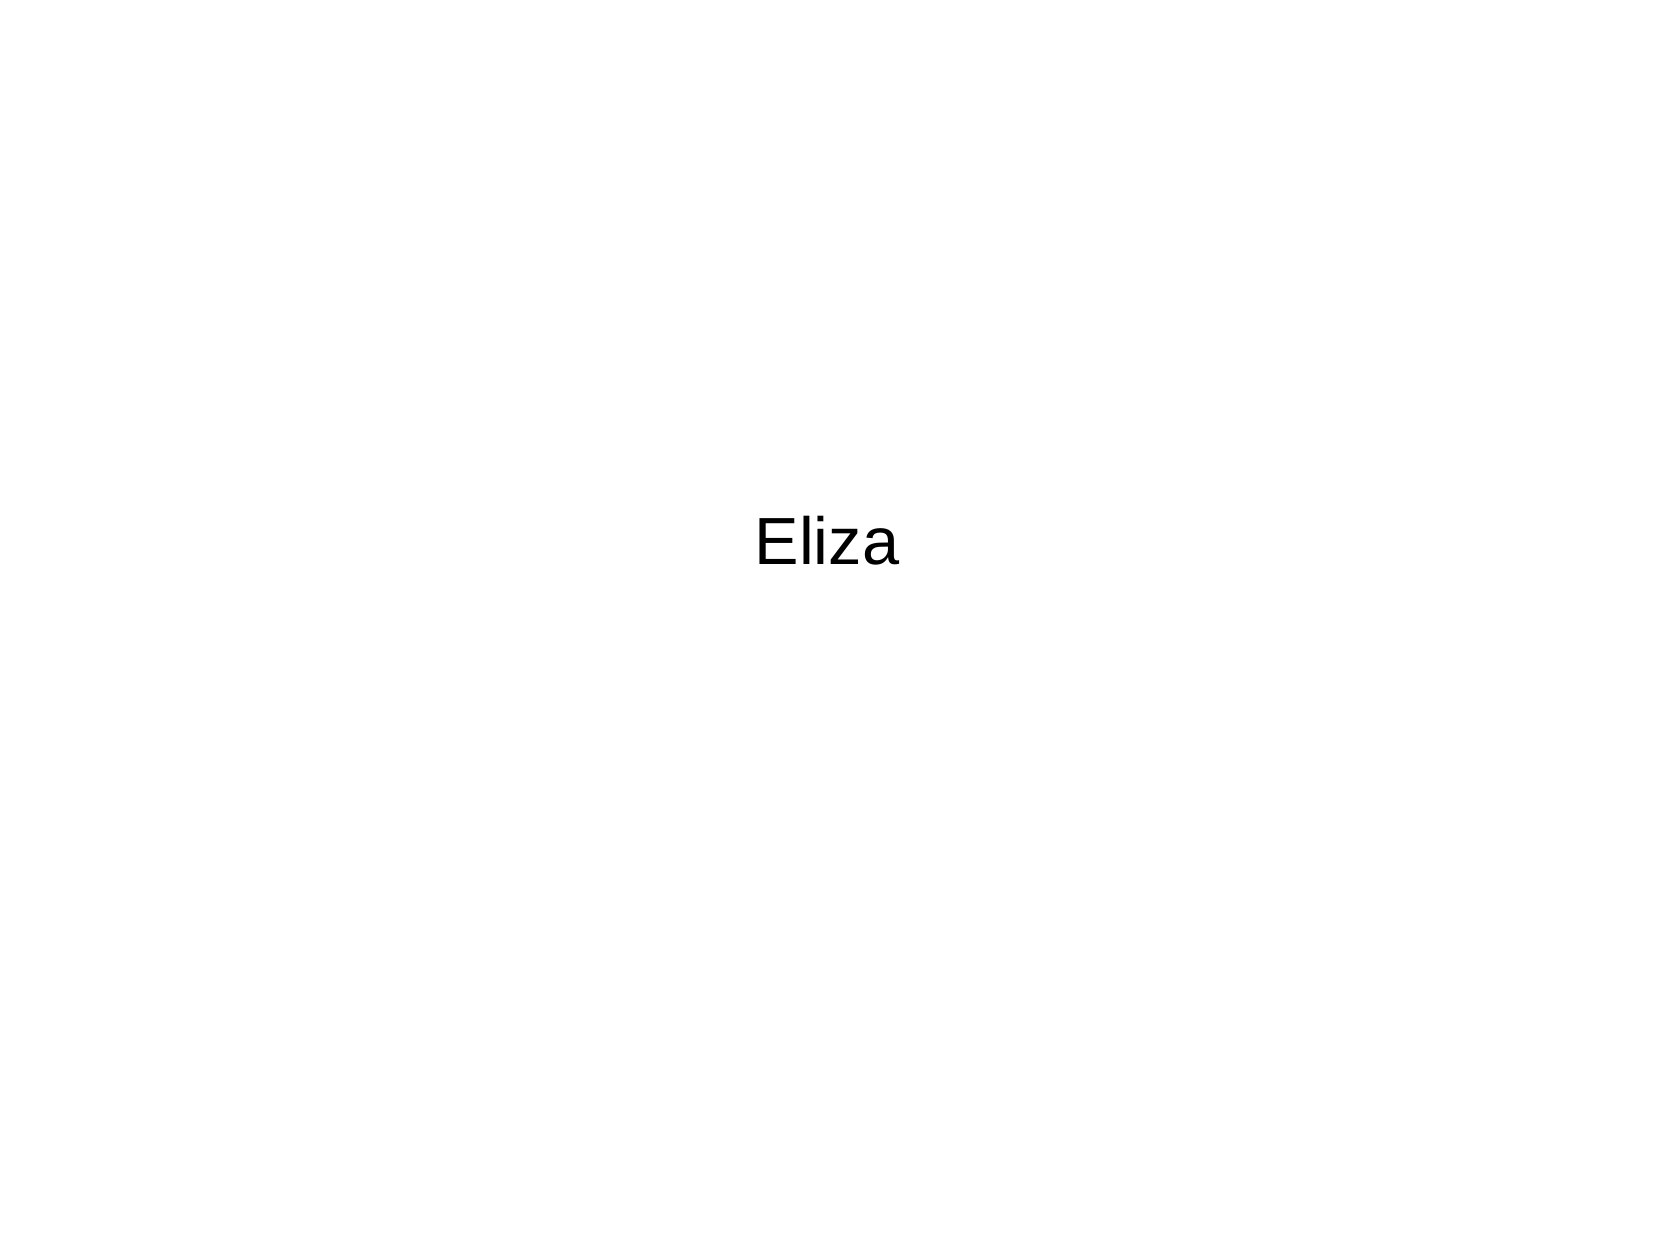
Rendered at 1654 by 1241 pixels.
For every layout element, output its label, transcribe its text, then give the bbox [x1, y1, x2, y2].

subtitle Eliza [82, 49, 1571, 1109]
